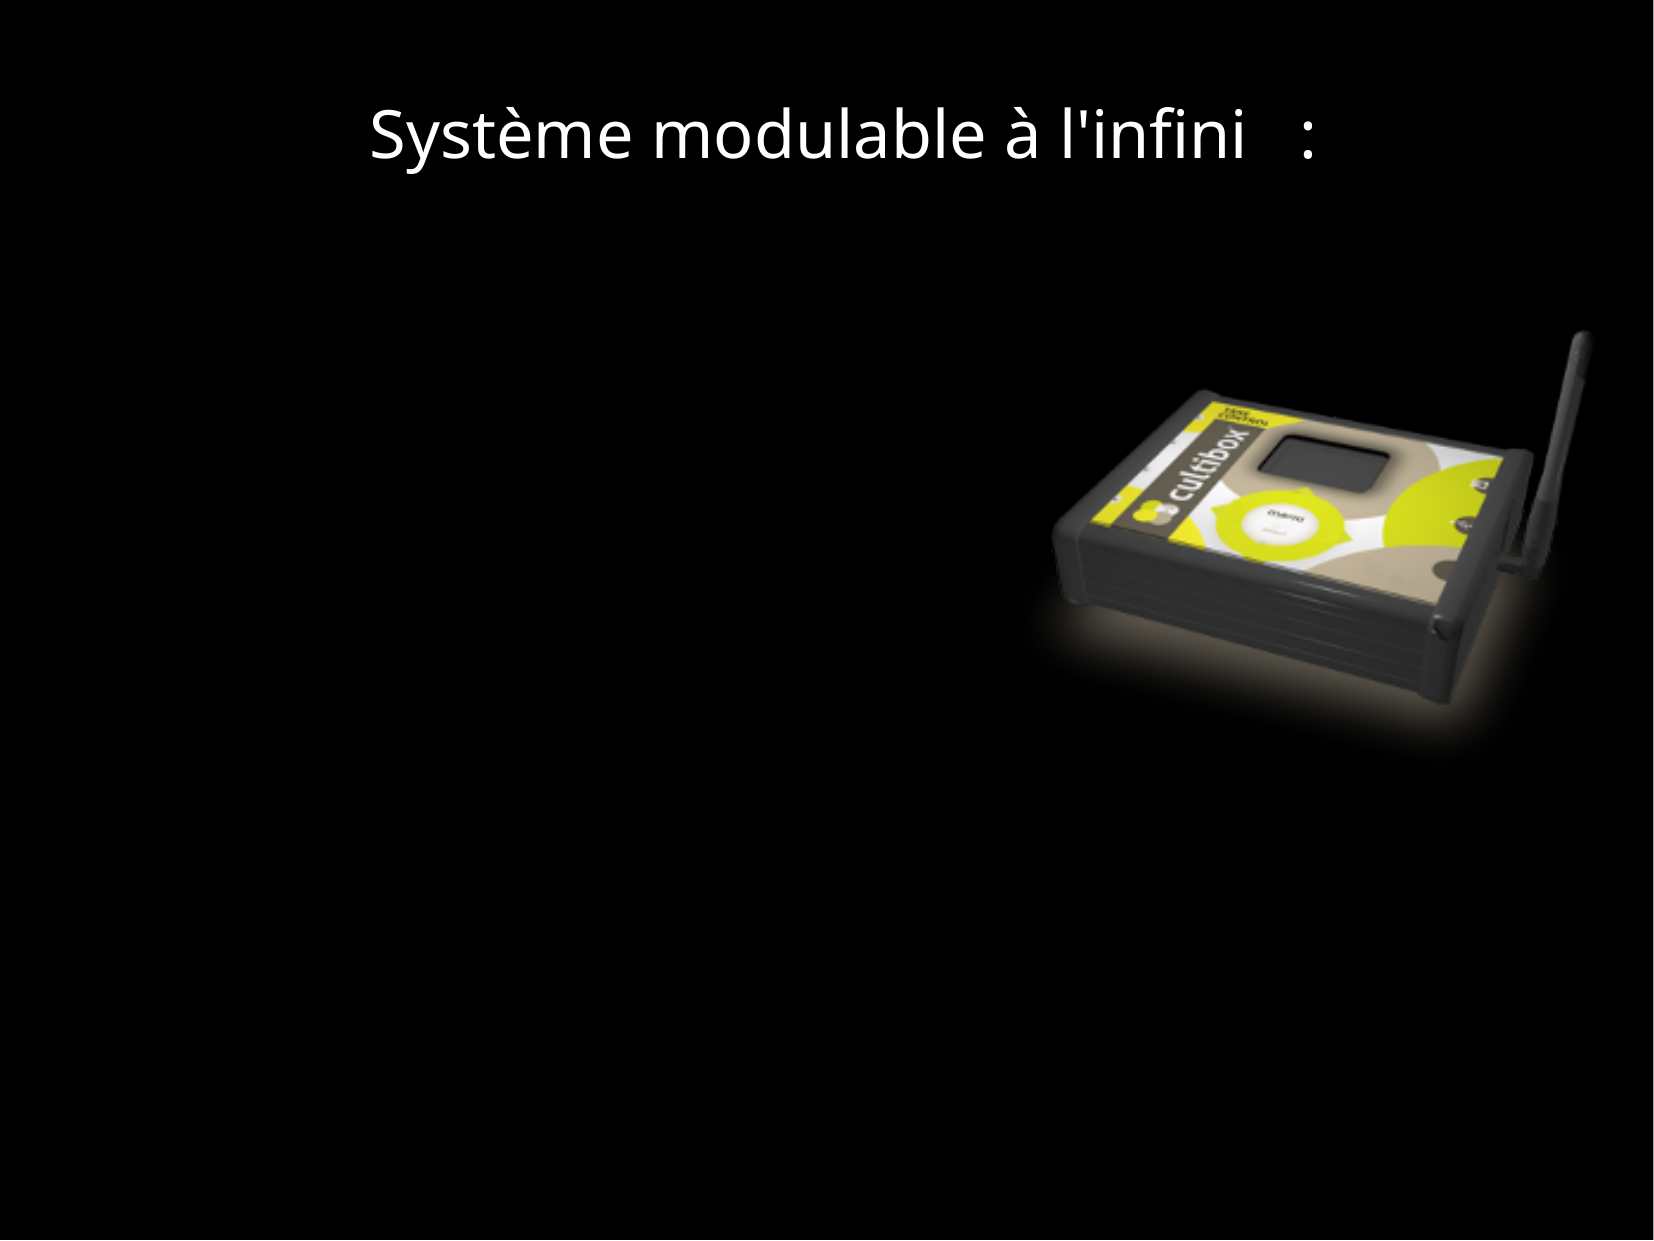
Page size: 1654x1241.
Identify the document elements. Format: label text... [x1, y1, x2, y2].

title Système modulable à l'infini : [70, 29, 1619, 237]
picture [1003, 330, 1596, 780]
